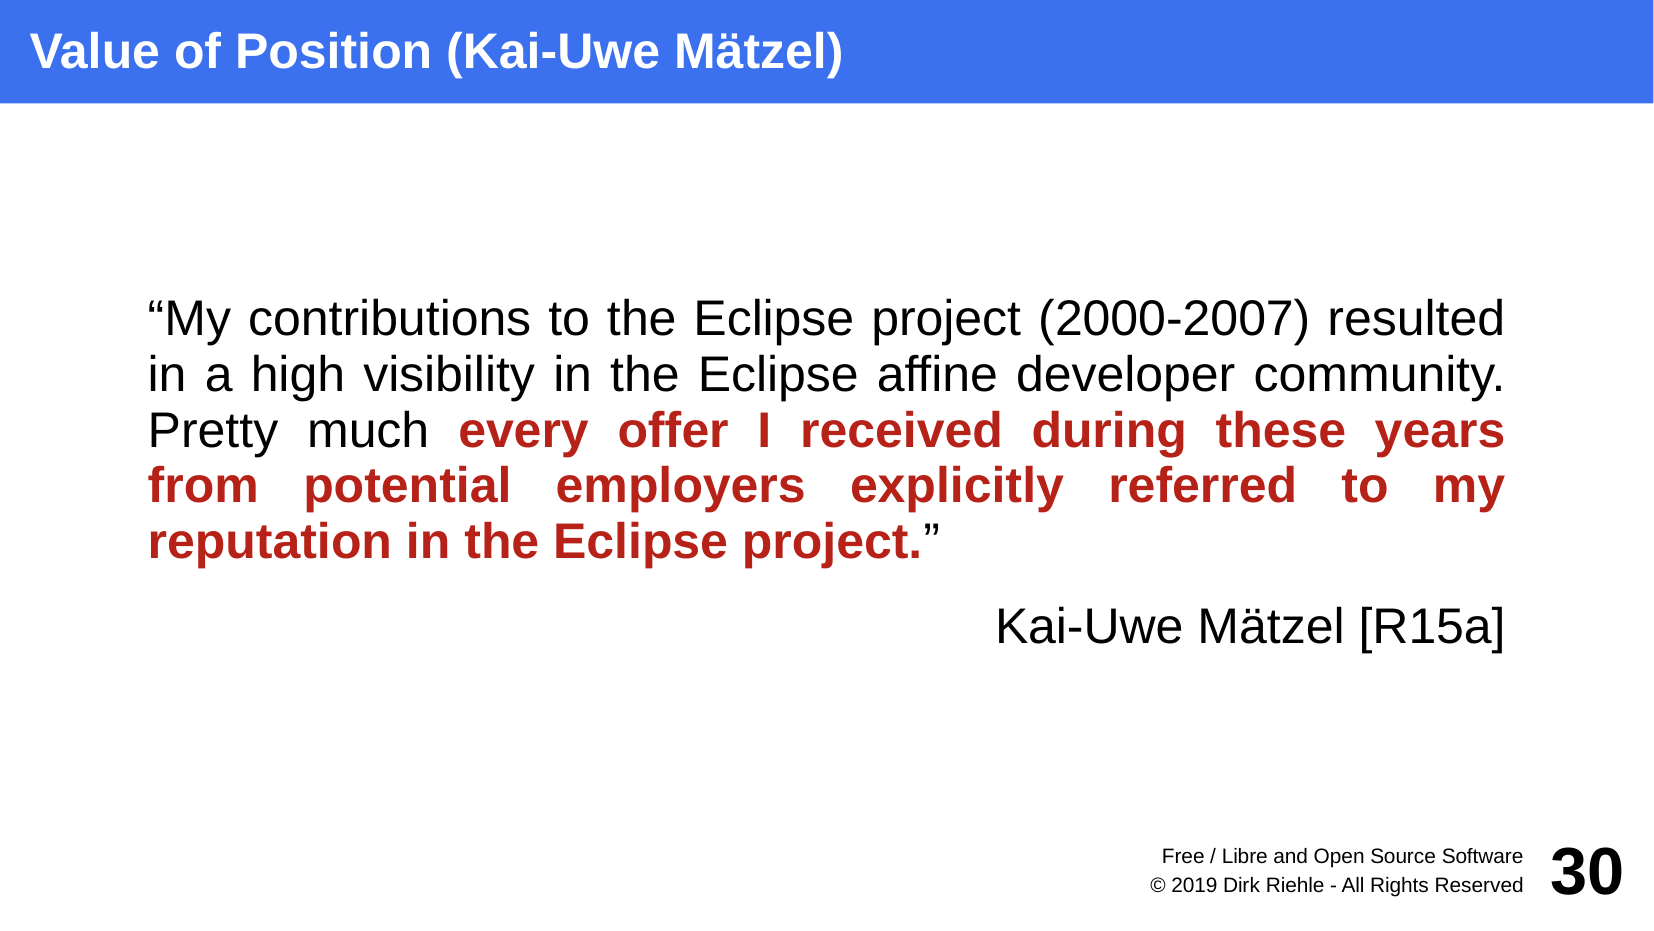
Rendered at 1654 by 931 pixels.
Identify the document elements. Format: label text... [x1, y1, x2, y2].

title Value of Position (Kai-Uwe Mätzel) [0, 0, 1654, 104]
subtitle “My contributions to the Eclipse project (2000-2007) resulted in a high visibility in the Eclipse affine developer community. Pretty much every offer I received during these years from potential employers explicitly referred to my reputation in the Eclipse project.” Kai-Uwe Mätzel [R15a] [29, 132, 1625, 813]
